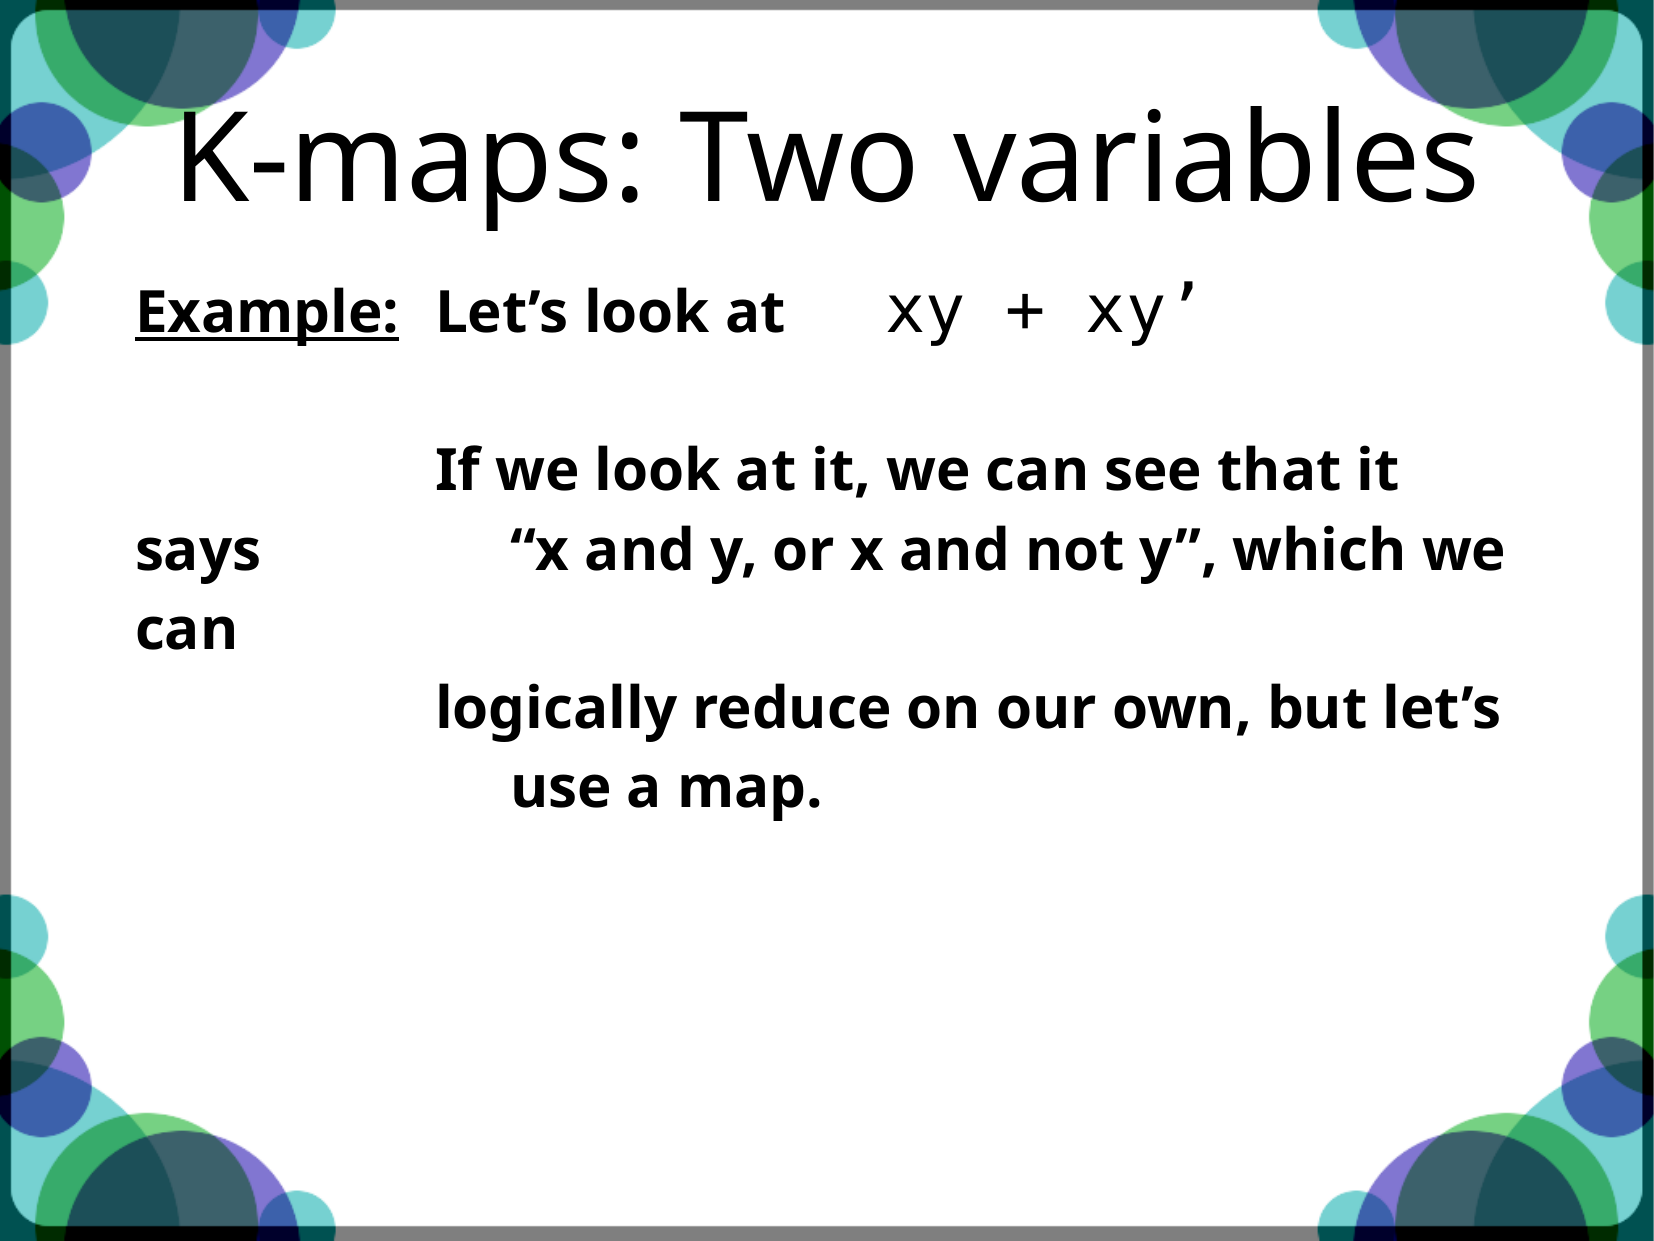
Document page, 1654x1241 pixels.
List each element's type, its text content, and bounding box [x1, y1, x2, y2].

text_box Example: Let’s look at xy + xy’ If we look at it, we can see that it says “x and y, or x and not y”, which we can logically reduce on our own, but let’s use a map. [135, 270, 1531, 943]
picture [0, 0, 1654, 1241]
title K-maps: Two variables [82, 49, 1571, 257]
